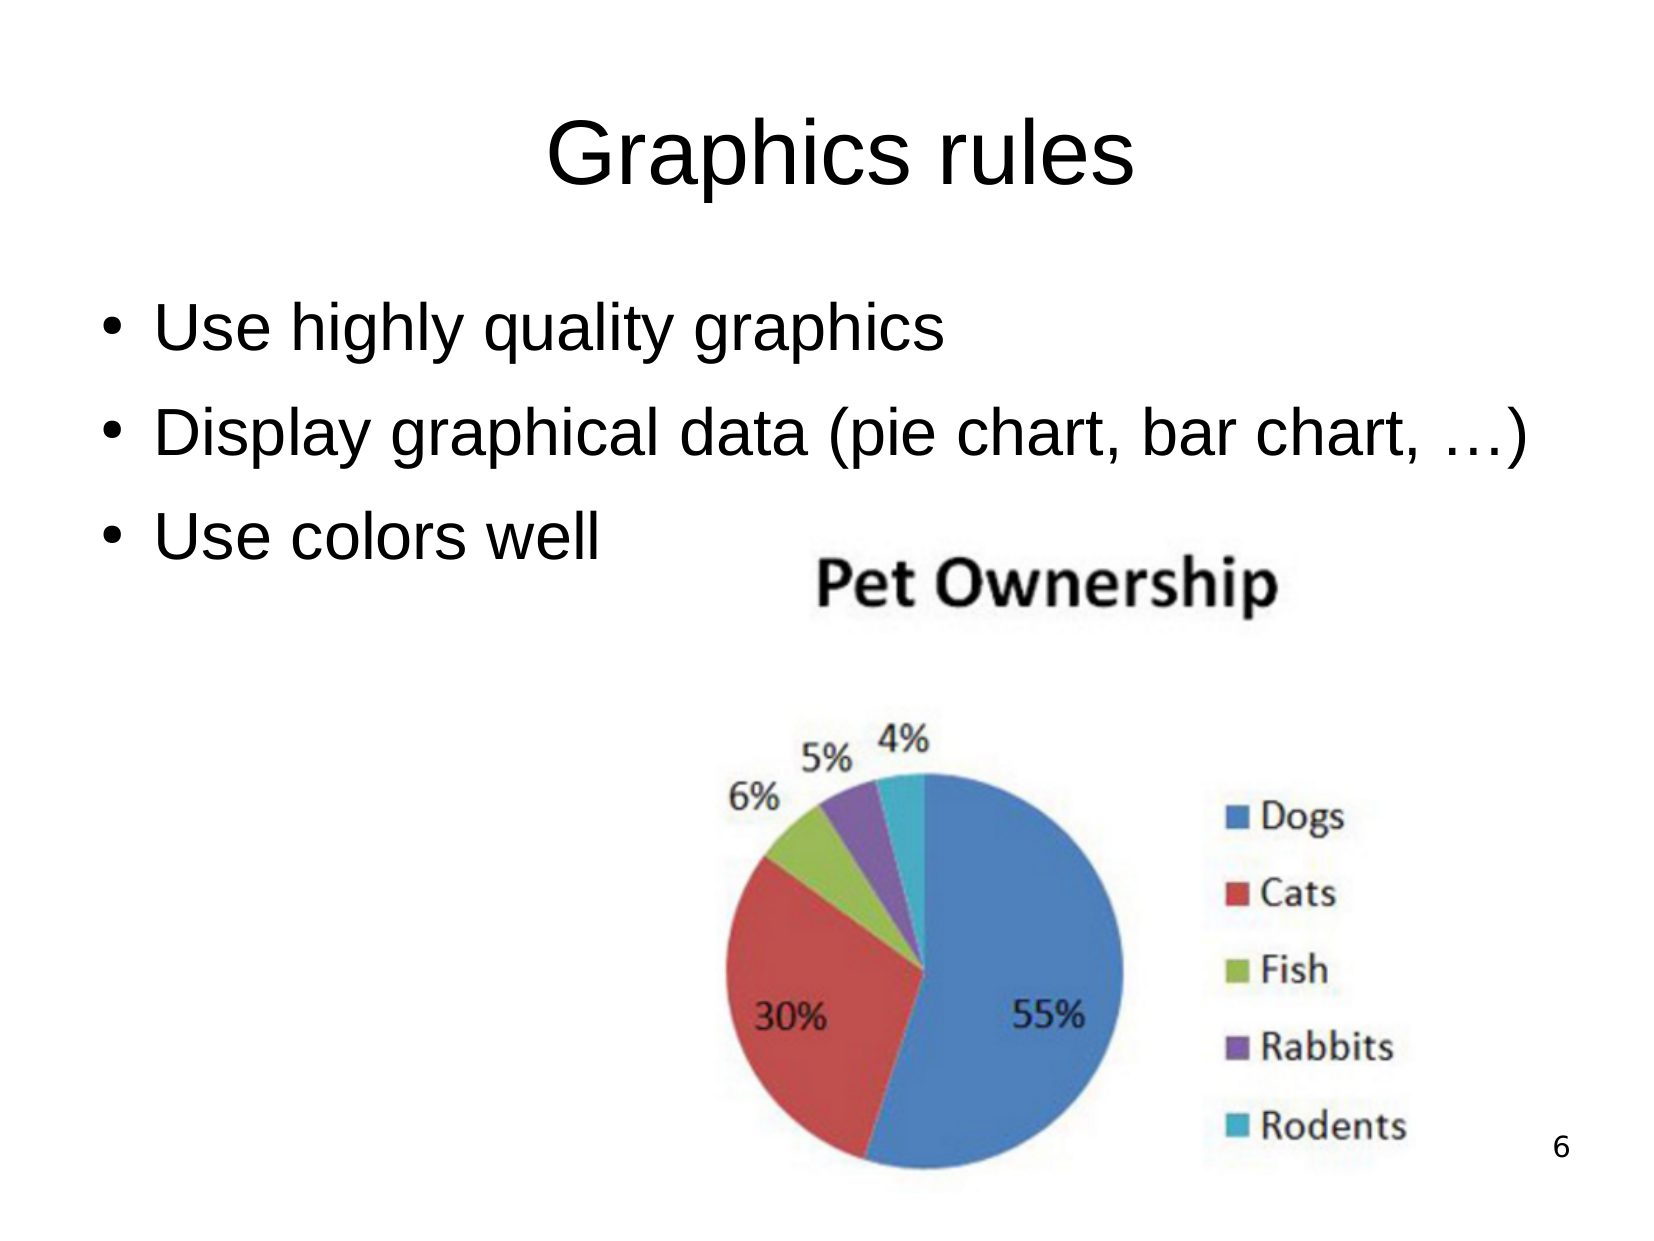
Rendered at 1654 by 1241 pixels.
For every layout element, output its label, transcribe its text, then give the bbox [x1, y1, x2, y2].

picture [661, 517, 1426, 1193]
list Use highly quality graphics Display graphical data (pie chart, bar chart, …) Use colors well [82, 290, 1571, 1010]
title Graphics rules [82, 49, 1571, 257]
